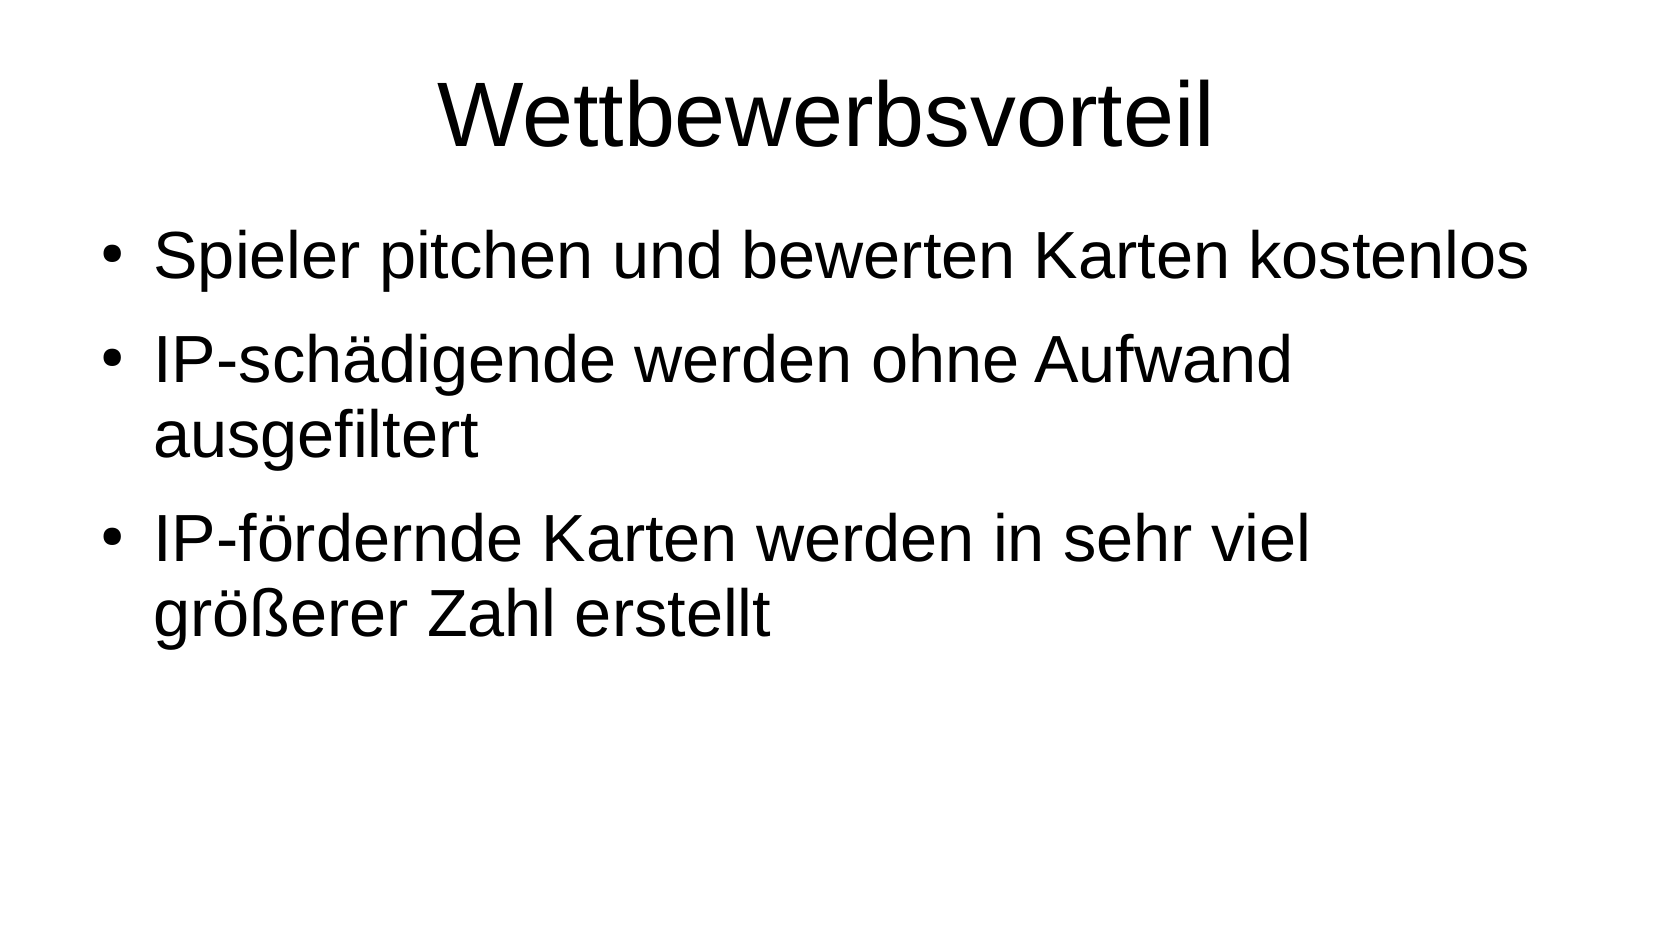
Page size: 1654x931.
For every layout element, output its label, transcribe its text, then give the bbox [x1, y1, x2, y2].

list Spieler pitchen und bewerten Karten kostenlos IP-schädigende werden ohne Aufwand ausgefiltert IP-fördernde Karten werden in sehr viel größerer Zahl erstellt [82, 217, 1571, 758]
title Wettbewerbsvorteil [82, 37, 1571, 193]
